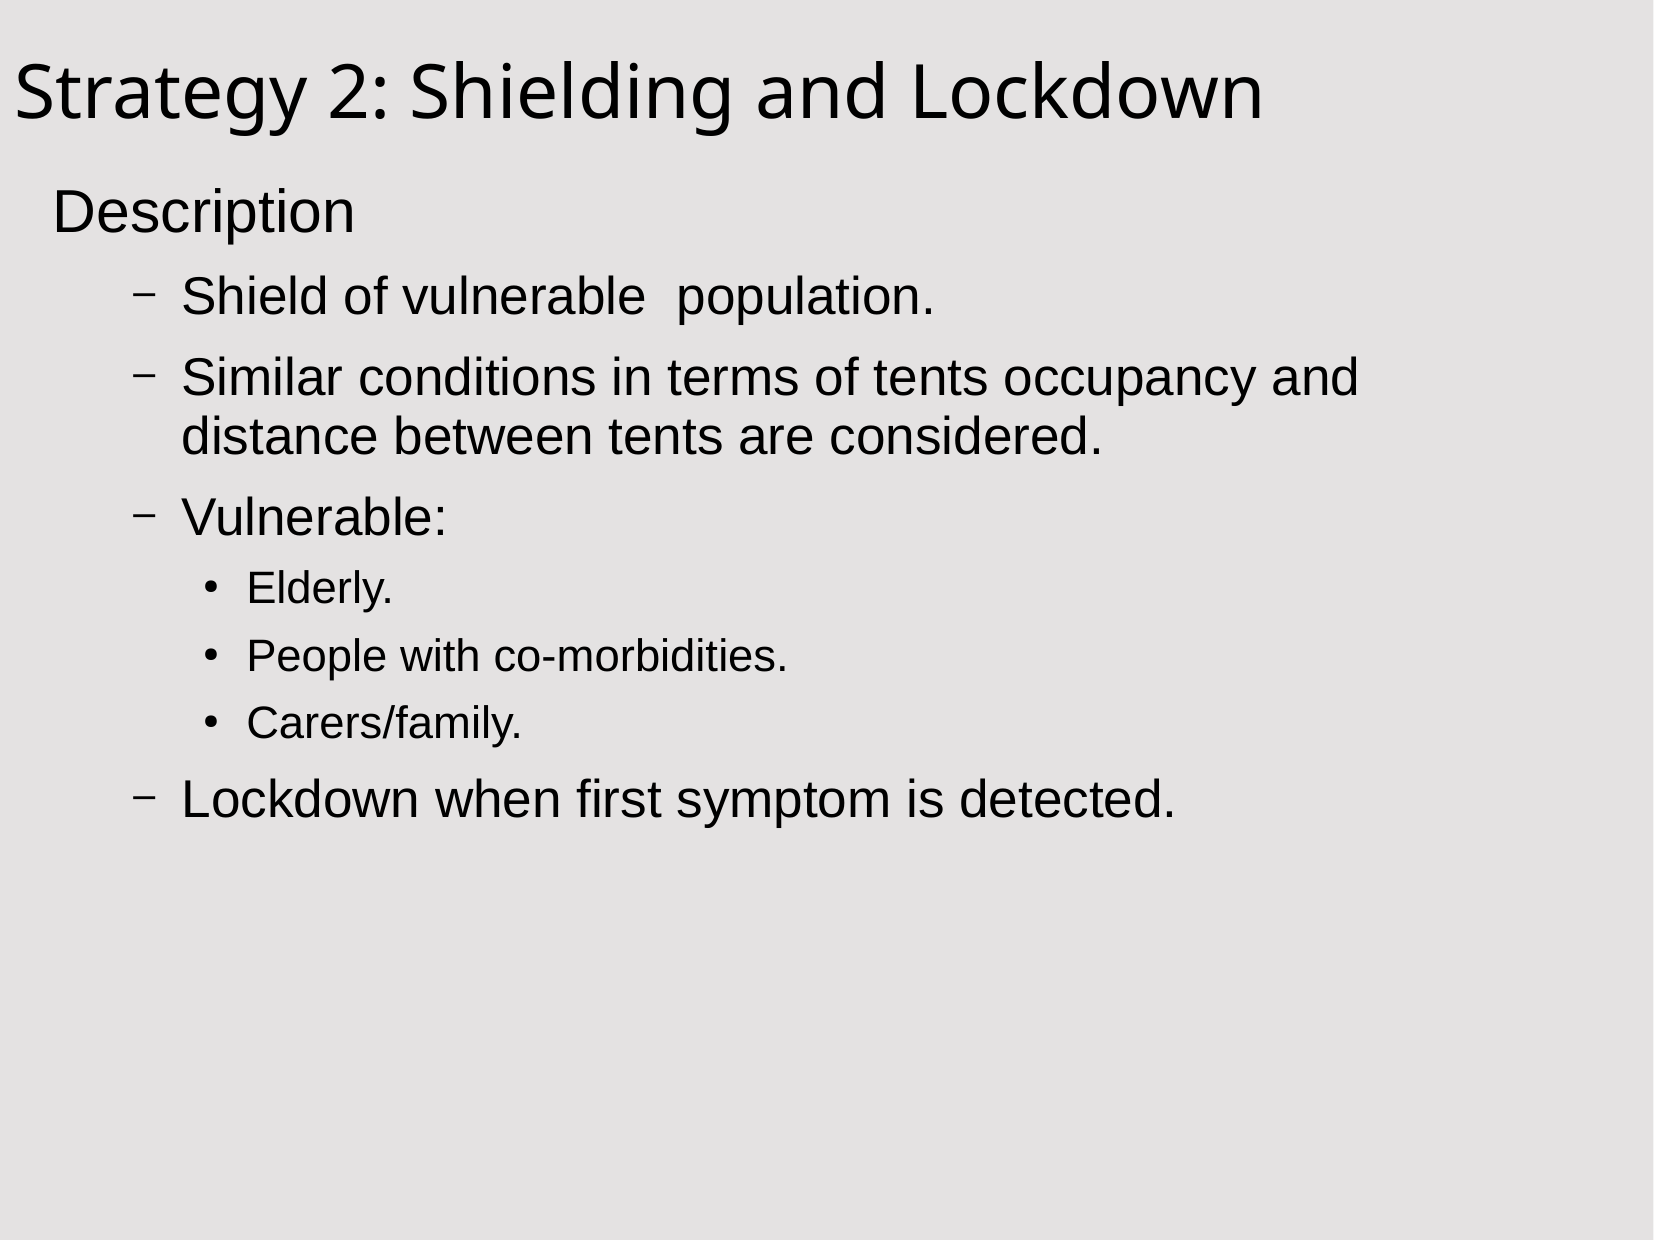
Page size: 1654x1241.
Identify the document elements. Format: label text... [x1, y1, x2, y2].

list Description Shield of vulnerable population. Similar conditions in terms of tents occupancy and distance between tents are considered. Vulnerable: Elderly. People with co-morbidities. Carers/family. Lockdown when first symptom is detected. [52, 177, 1548, 830]
text_box Strategy 2: Shielding and Lockdown [0, 31, 1654, 134]
